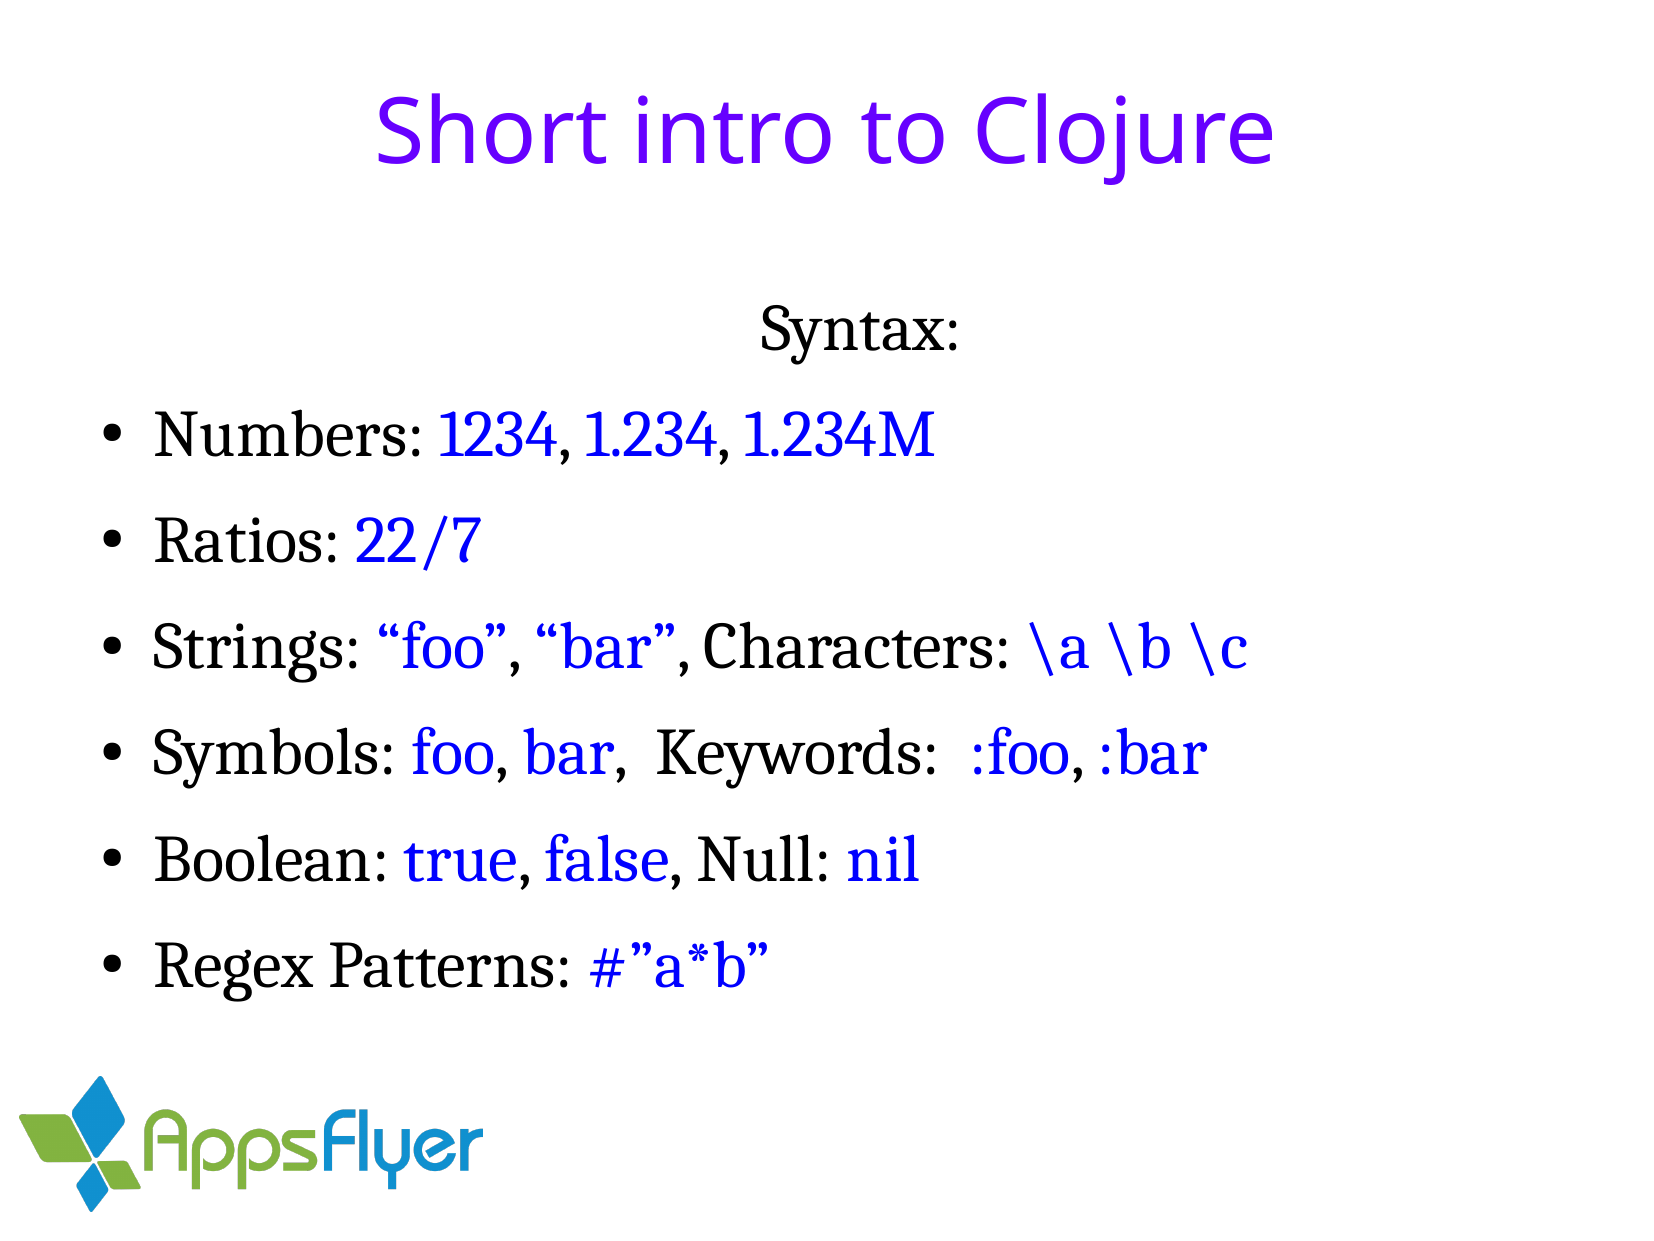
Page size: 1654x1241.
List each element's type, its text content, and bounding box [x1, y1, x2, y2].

picture [19, 1076, 483, 1213]
title Short intro to Clojure [0, 0, 1654, 257]
list Syntax: Numbers: 1234, 1.234, 1.234M Ratios: 22/7 Strings: “foo”, “bar”, Characters: \a \b \c Symbols: foo, bar, Keywords: :foo, :bar Boolean: true, false, Null: nil Regex Patterns: #”a*b” [82, 290, 1571, 1010]
